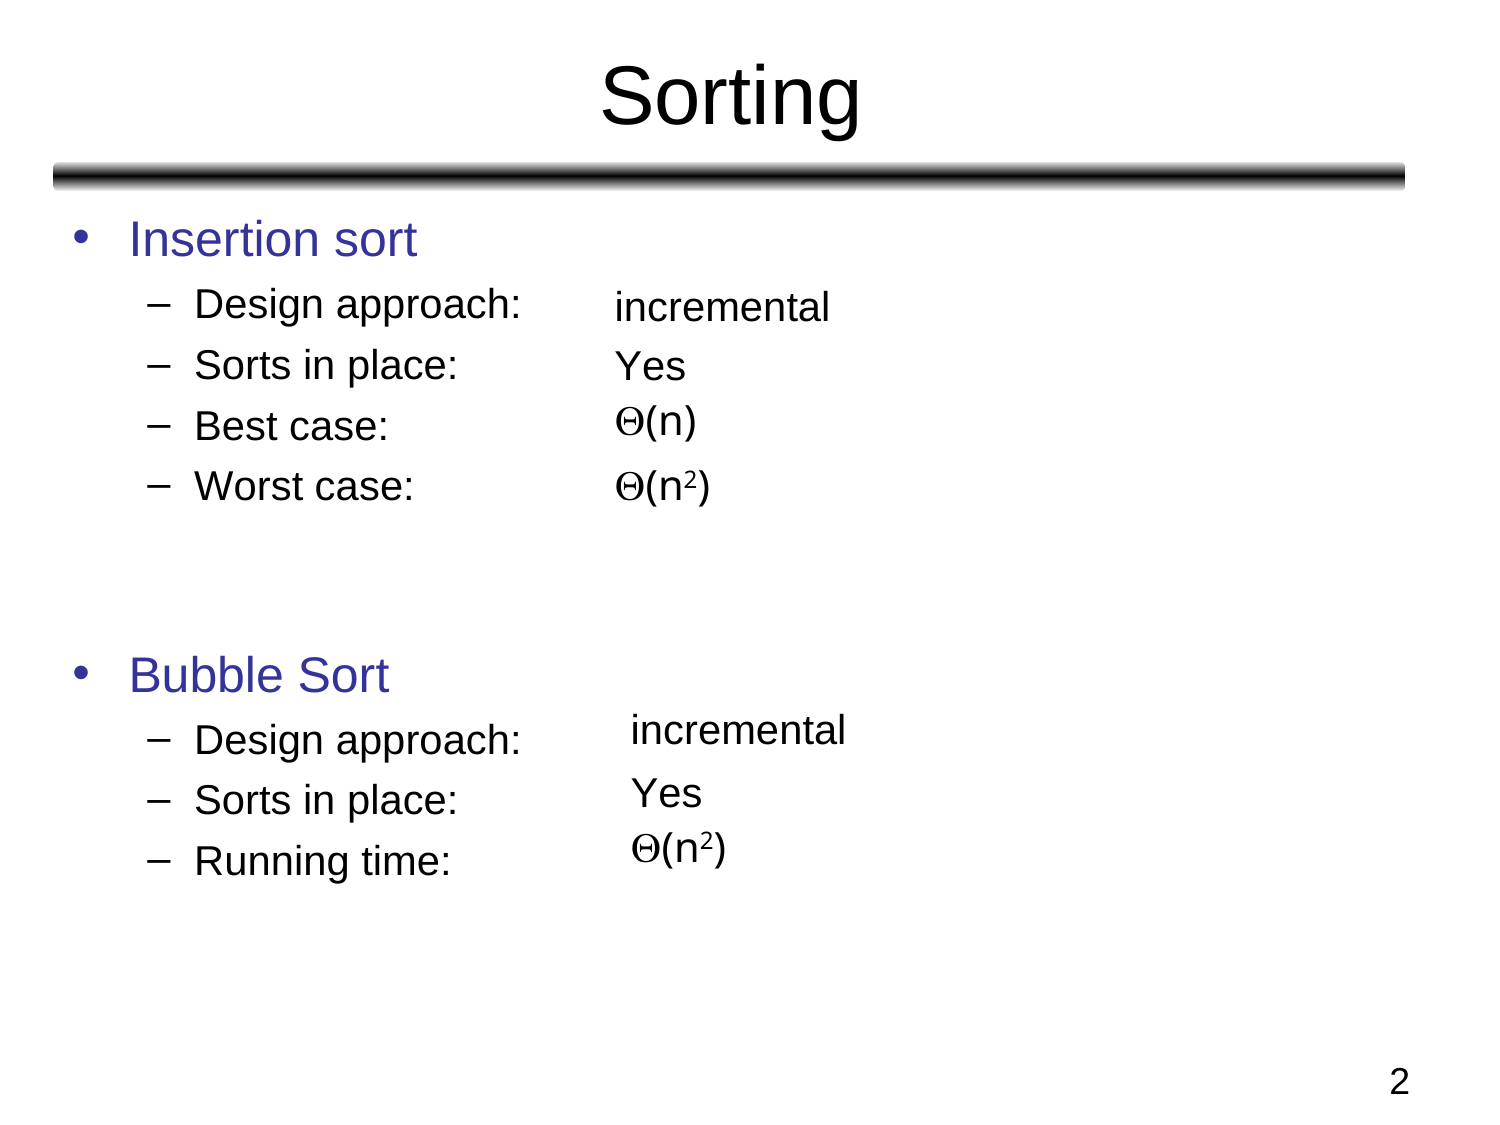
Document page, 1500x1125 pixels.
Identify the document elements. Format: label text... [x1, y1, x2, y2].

title Sorting [55, 16, 1406, 166]
text_box (n) [599, 385, 712, 451]
text_box (n2) [599, 451, 726, 517]
text_box Yes [599, 338, 702, 385]
list Insertion sort Design approach: Sorts in place: Best case: Worst case: Bubble Sort Design approach: Sorts in place: Running time: [57, 199, 1408, 1100]
text_box incremental [599, 271, 846, 338]
text_box (n2) [615, 812, 742, 879]
text_box Yes [615, 762, 718, 812]
text_box incremental [615, 695, 862, 762]
